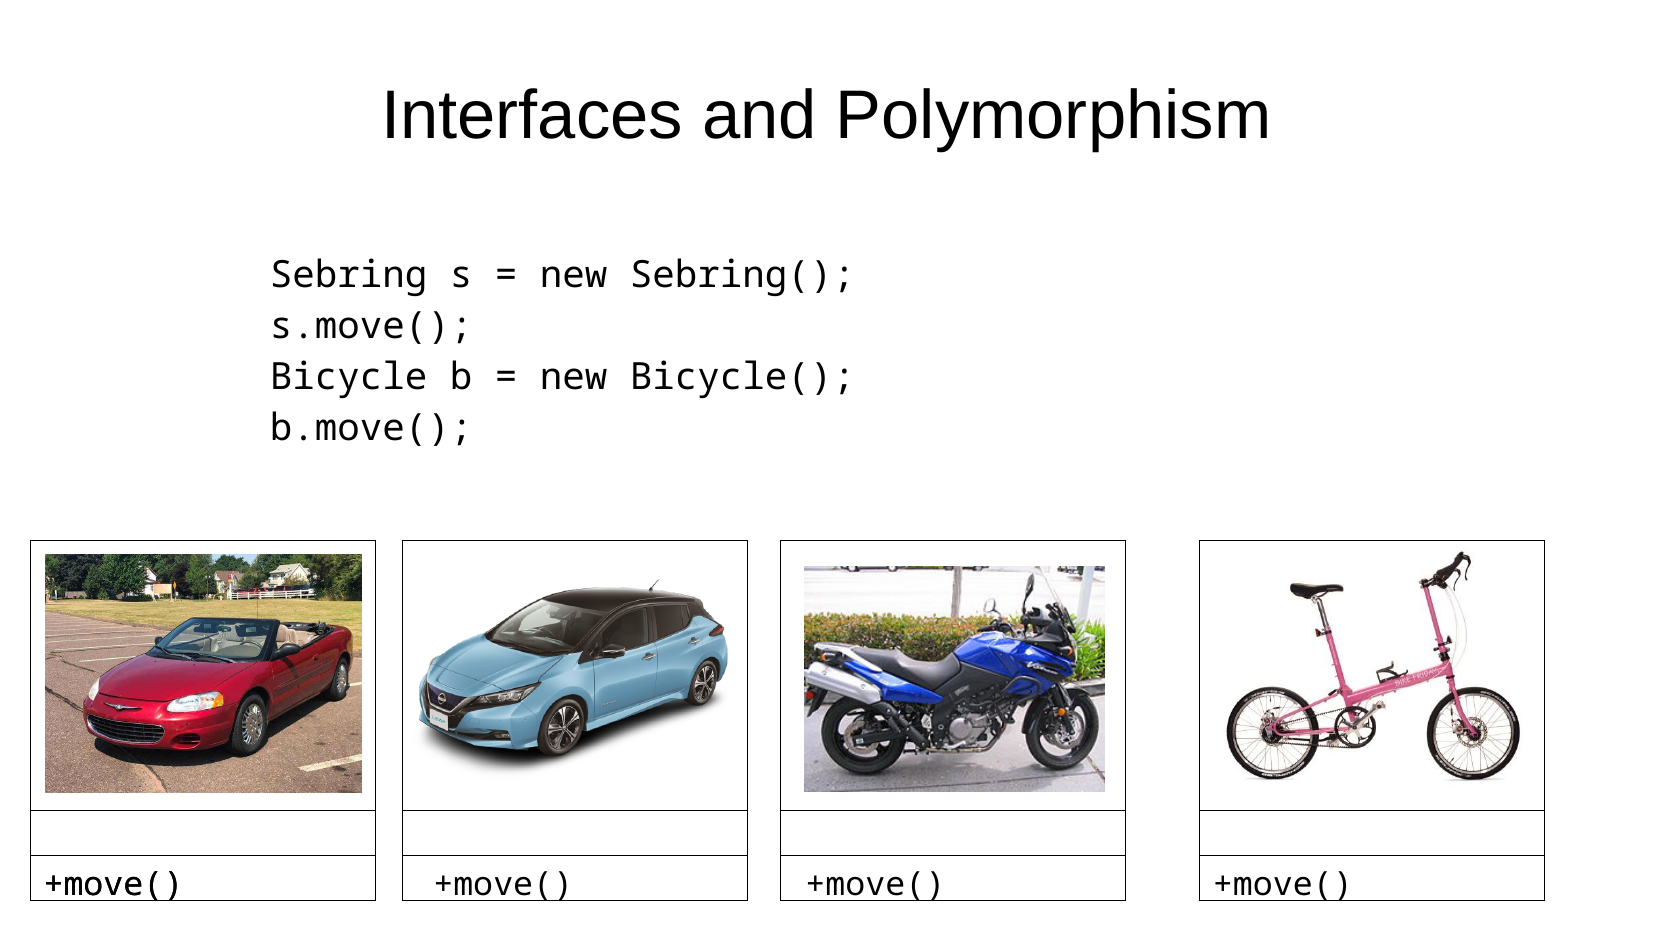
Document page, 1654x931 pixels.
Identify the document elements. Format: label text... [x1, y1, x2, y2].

title Interfaces and Polymorphism [82, 37, 1571, 193]
picture [1170, 536, 1576, 807]
text_box +move() [790, 852, 961, 905]
text_box +move() [418, 852, 589, 905]
text_box +move() [28, 852, 199, 905]
text_box Sebring s = new Sebring(); s.move(); Bicycle b = new Bicycle(); b.move(); [255, 240, 1471, 426]
text_box +move() [1198, 852, 1368, 905]
picture [804, 566, 1105, 792]
picture [45, 554, 362, 793]
picture [1200, 541, 1544, 807]
picture [406, 554, 736, 796]
